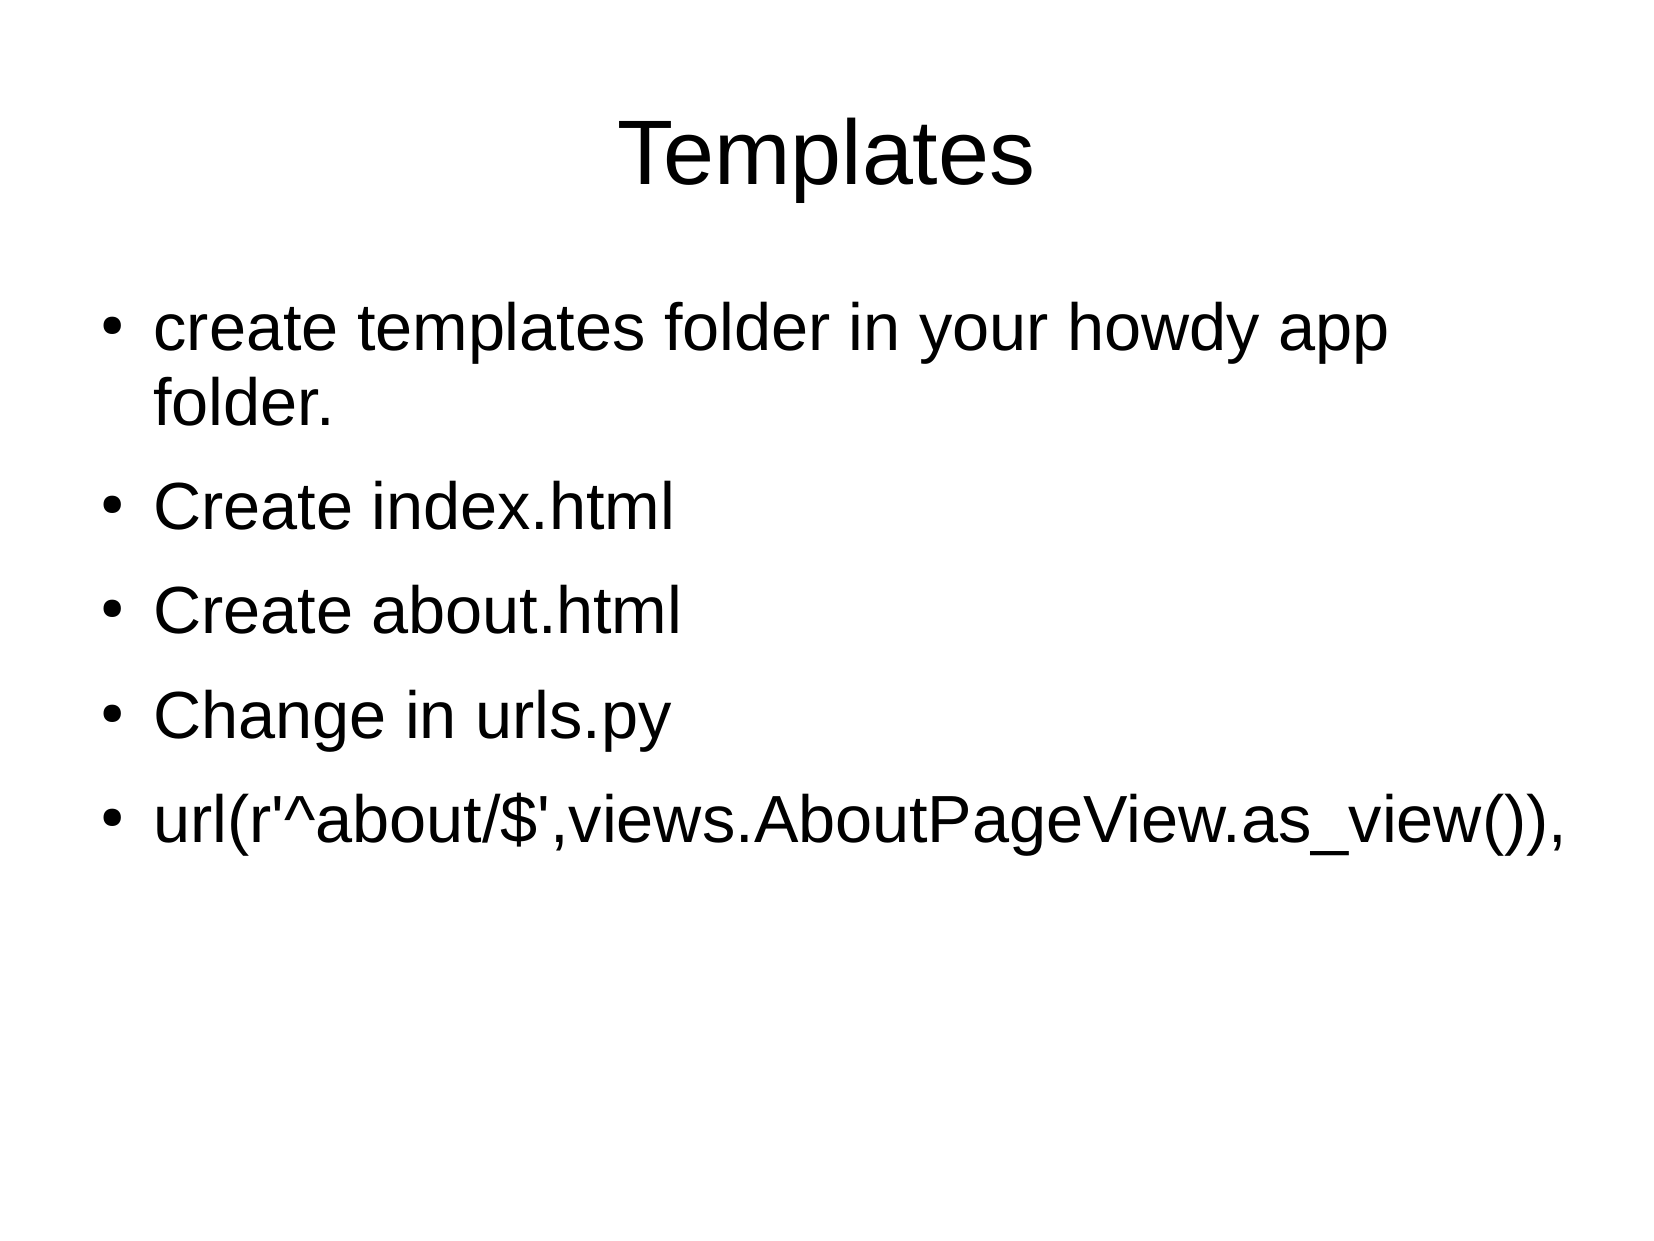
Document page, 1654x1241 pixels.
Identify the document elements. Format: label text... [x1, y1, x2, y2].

list create templates folder in your howdy app folder. Create index.html Create about.html Change in urls.py url(r'^about/$',views.AboutPageView.as_view()), [82, 290, 1571, 1010]
title Templates [82, 49, 1571, 257]
